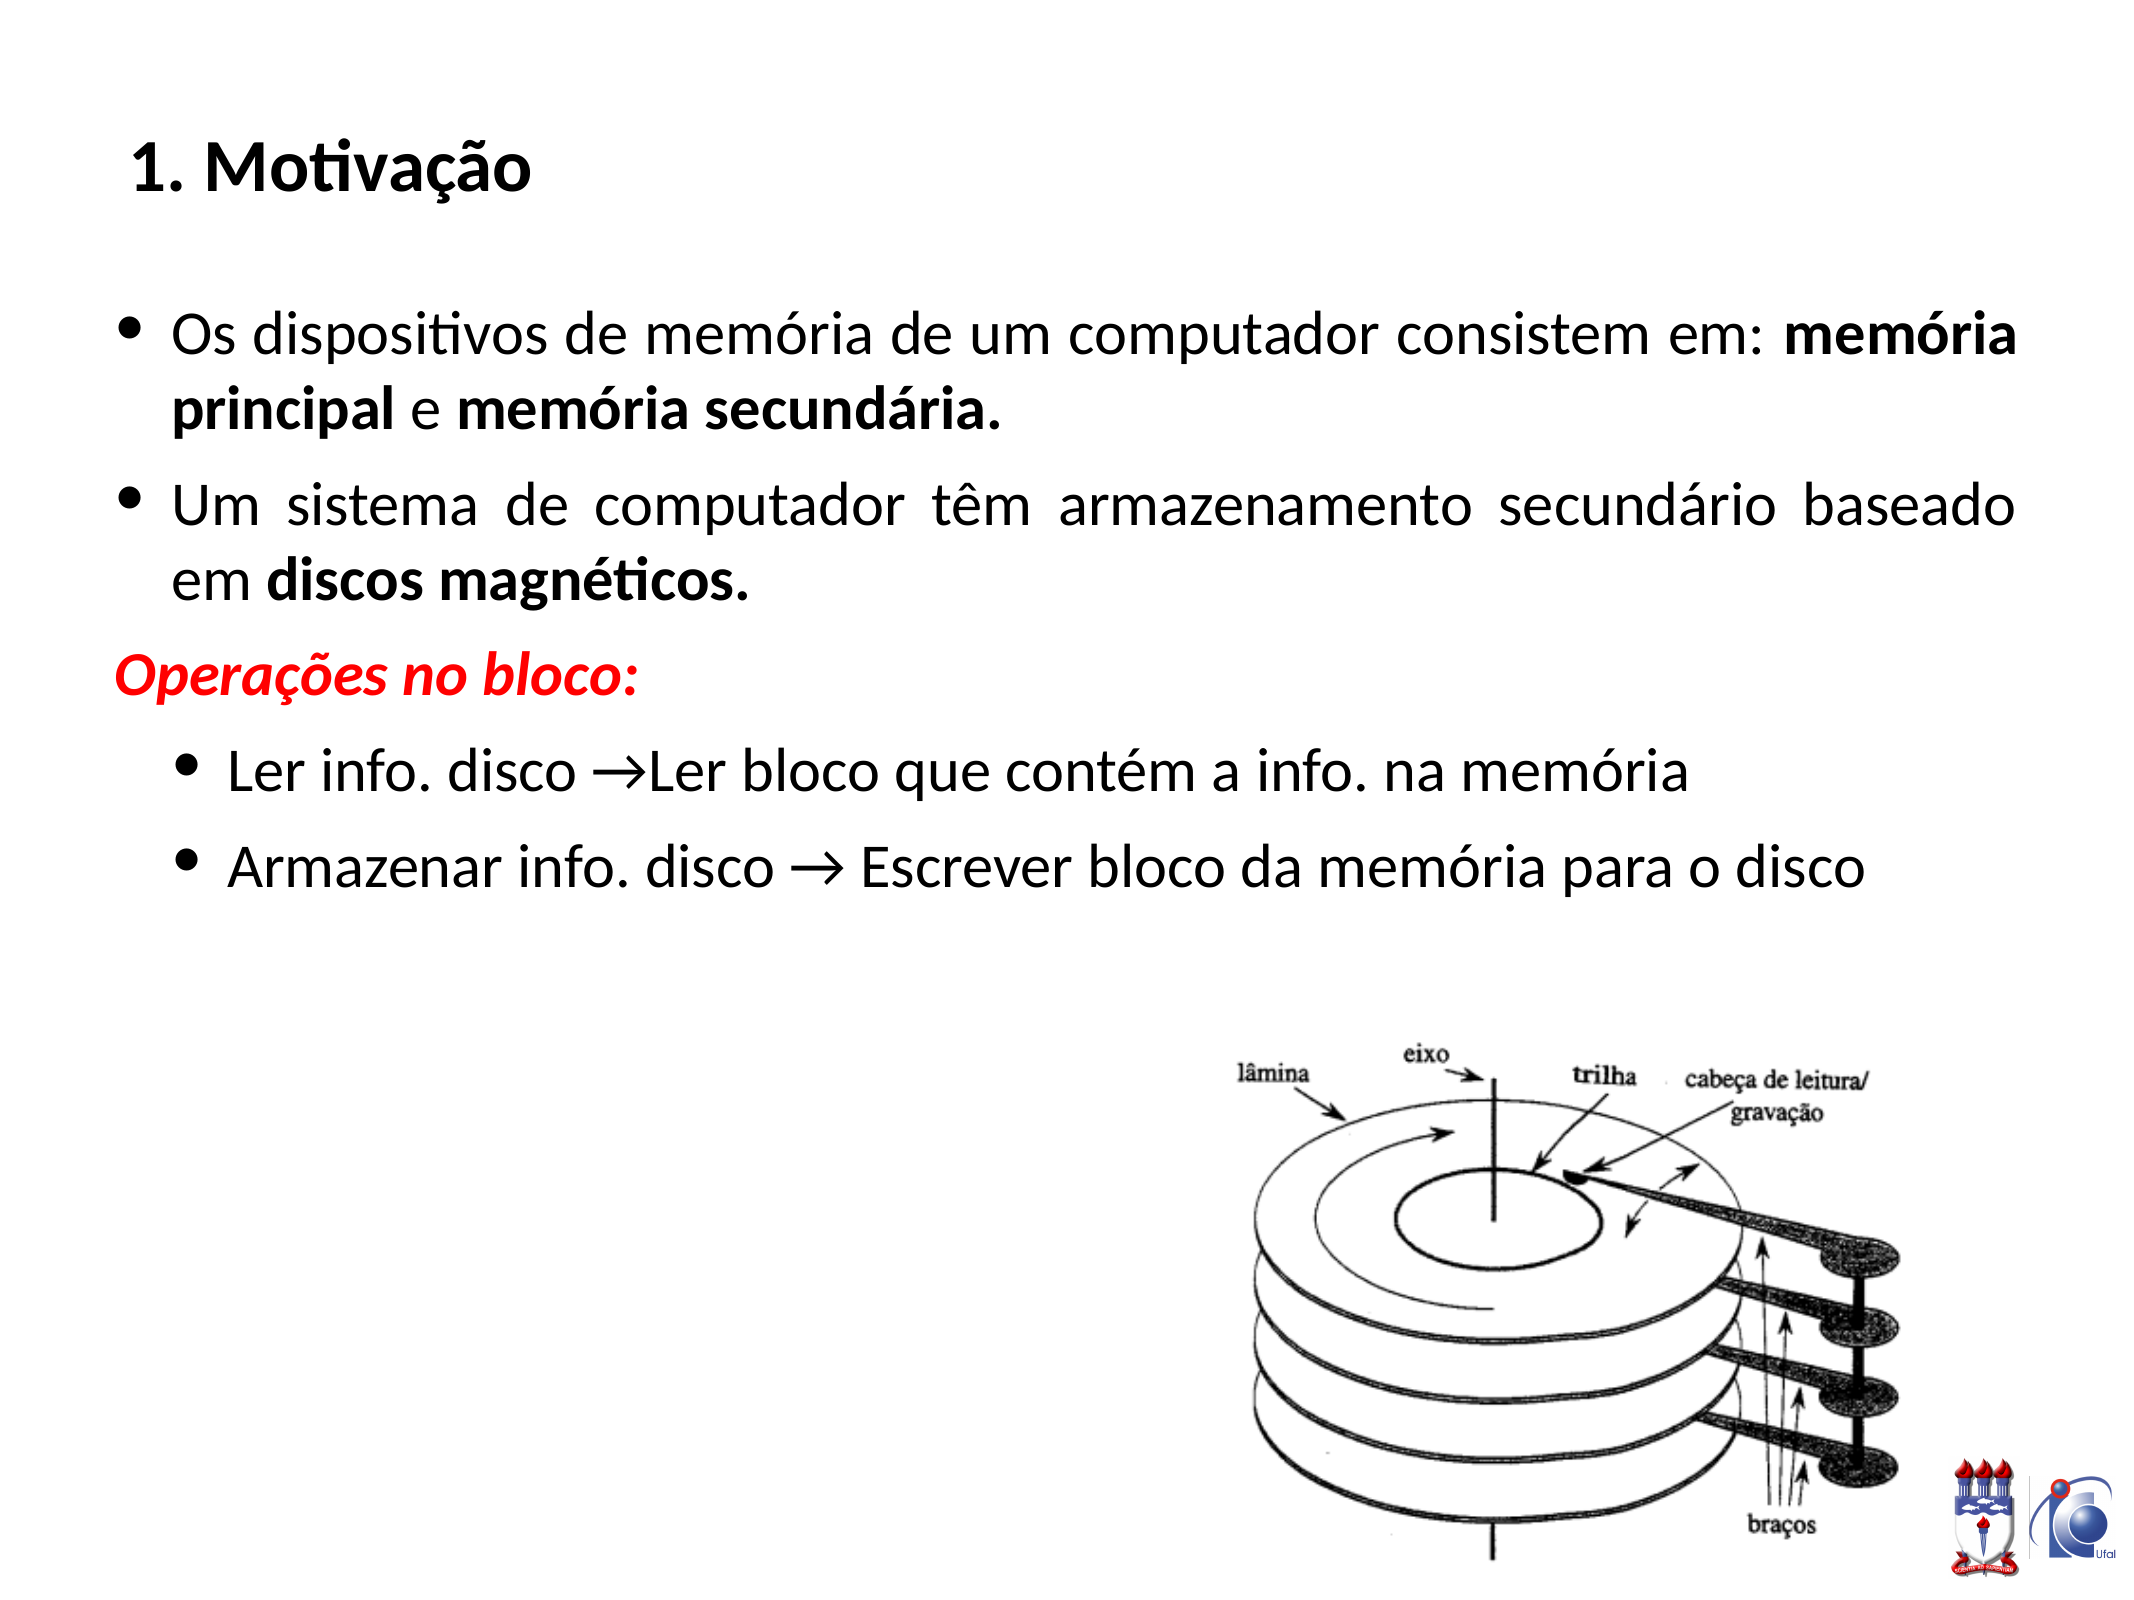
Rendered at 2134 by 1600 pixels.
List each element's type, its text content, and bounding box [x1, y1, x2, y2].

picture [2028, 1476, 2116, 1559]
picture [1179, 998, 1937, 1576]
list Os dispositivos de memória de um computador consistem em: memória principal e memória secundária. Um sistema de computador têm armazenamento secundário baseado em discos magnéticos. Operações no bloco: Ler info. disco →Ler bloco que contém a info. na memória Armazenar info. disco → Escrever bloco da memória para o disco [106, 283, 2027, 1034]
picture [1948, 1456, 2020, 1579]
title Motivação [120, 72, 2042, 250]
